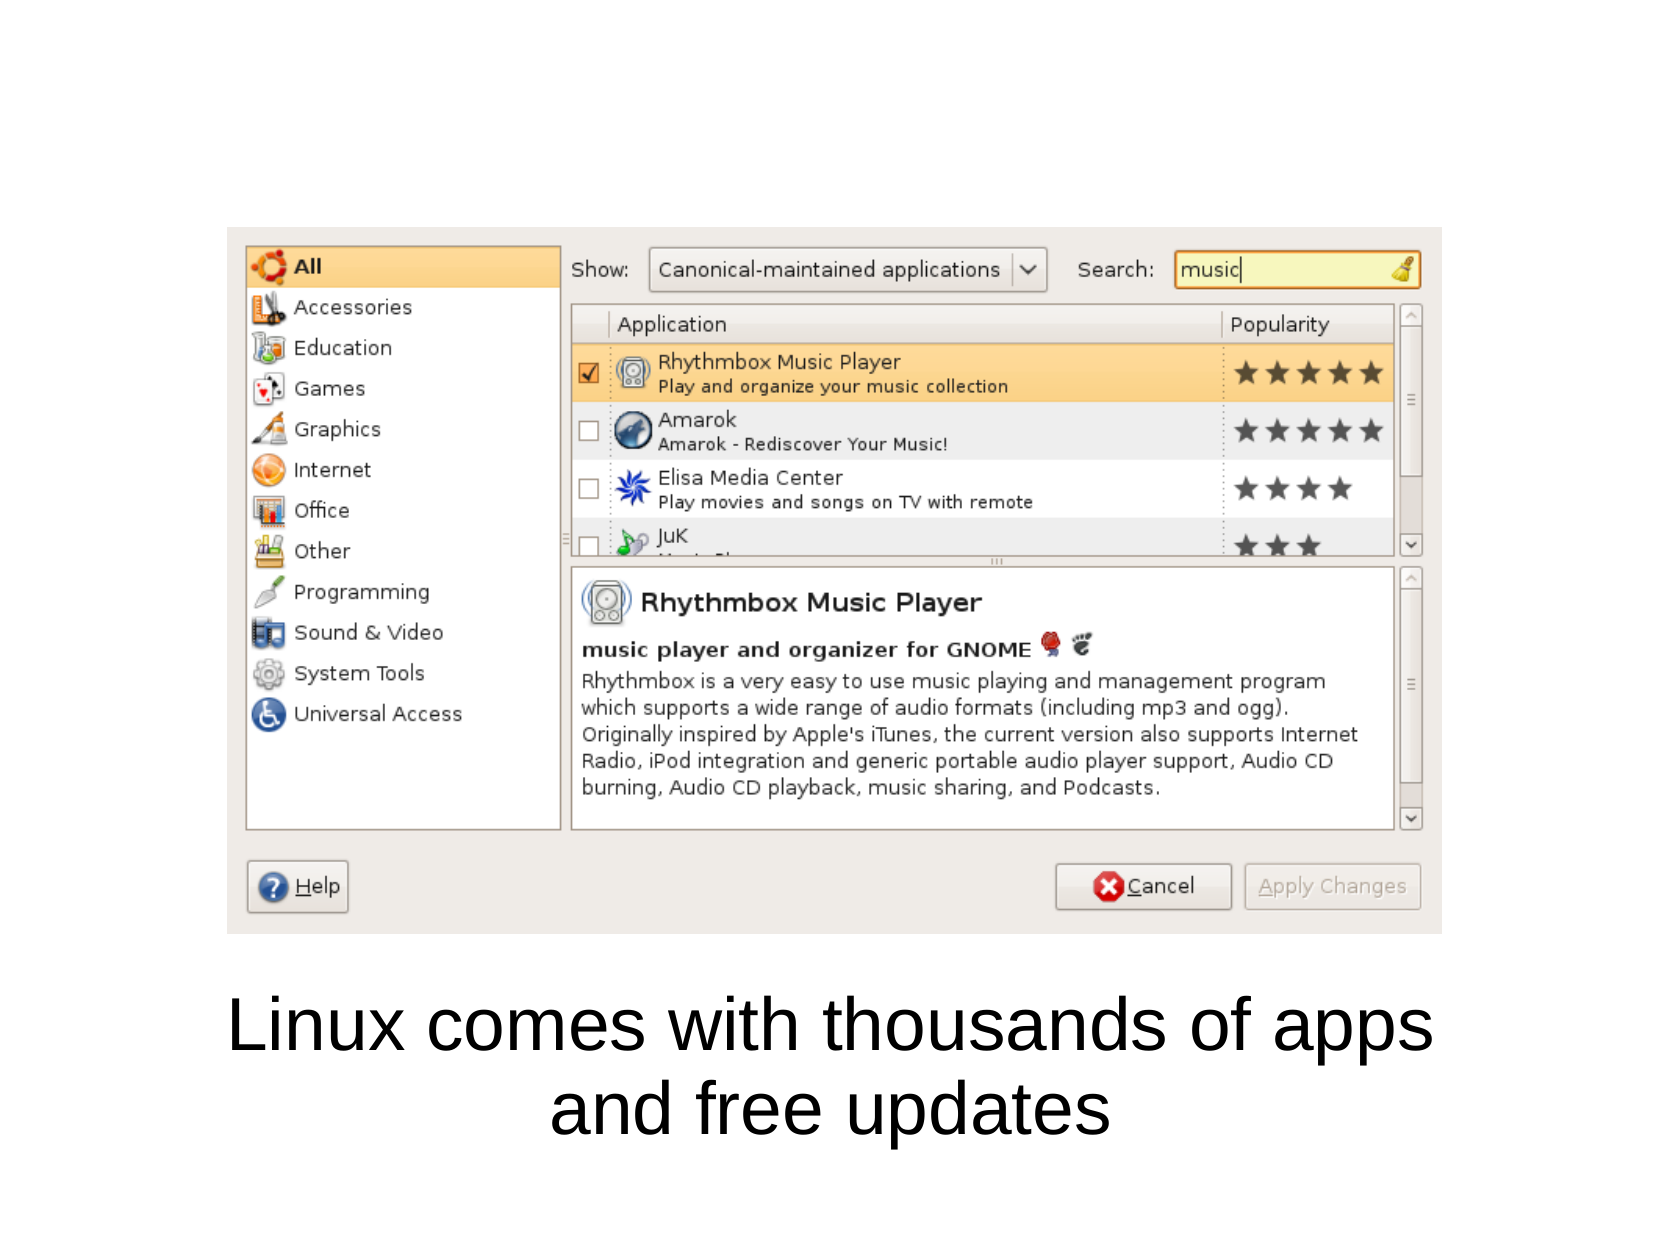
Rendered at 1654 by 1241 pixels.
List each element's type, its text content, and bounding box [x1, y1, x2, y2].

title Linux comes with thousands of apps and free updates [86, 970, 1576, 1163]
picture [227, 227, 1442, 934]
